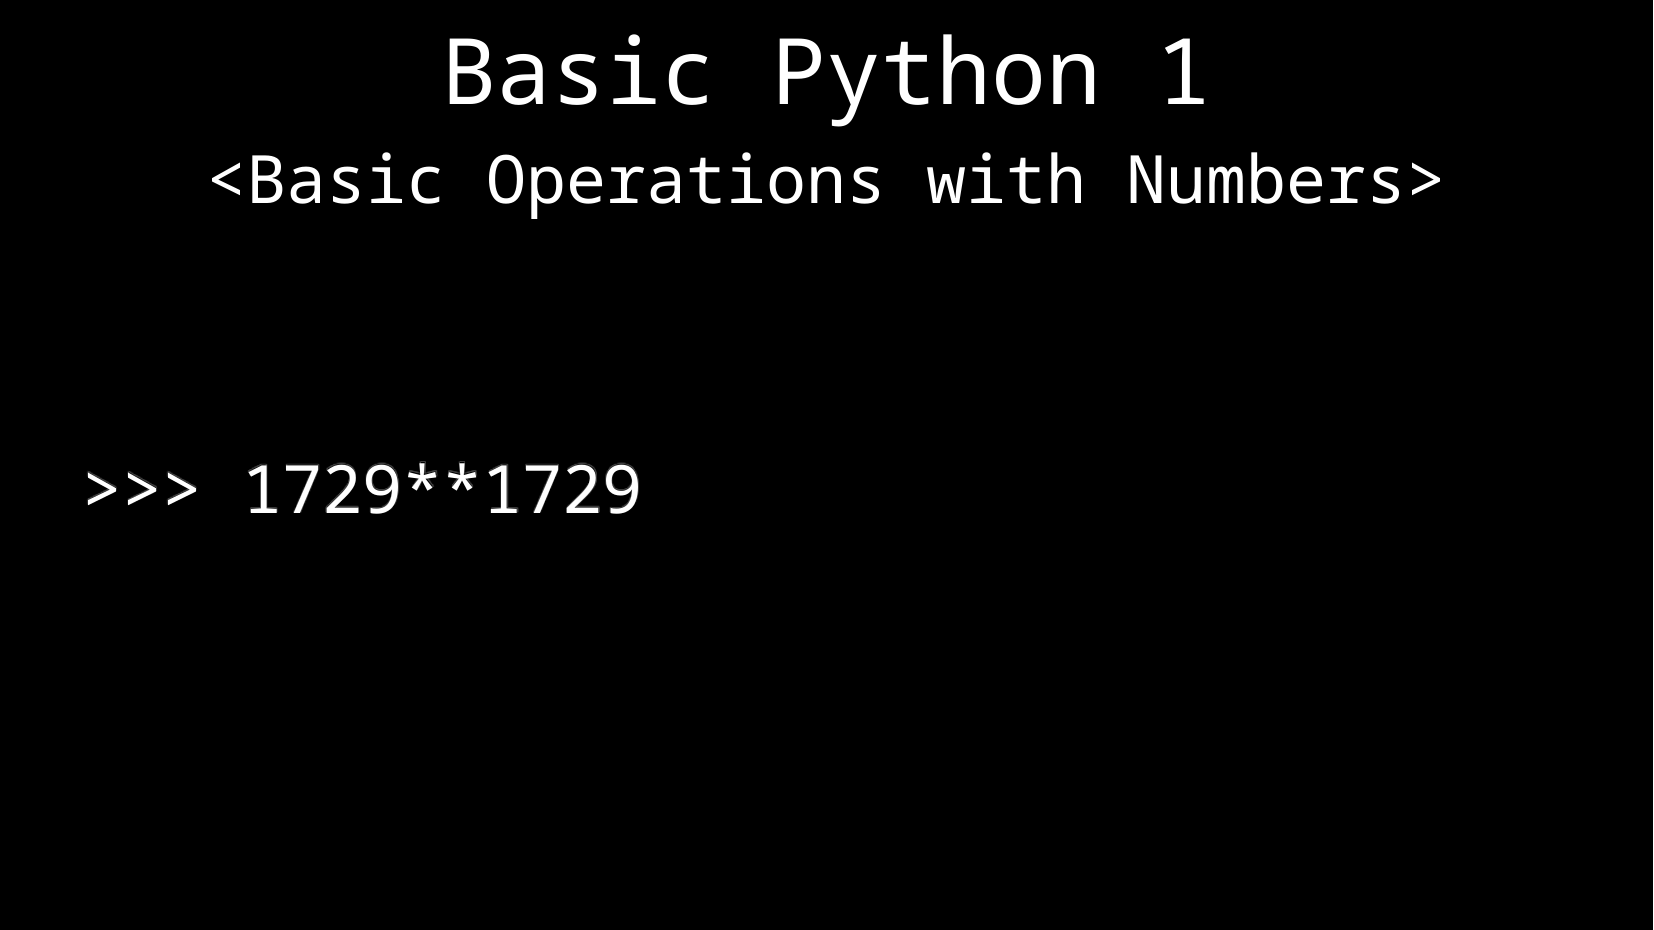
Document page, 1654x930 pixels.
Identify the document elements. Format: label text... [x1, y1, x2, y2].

subtitle >>> 1729**1729 [82, 217, 1571, 757]
title Basic Python 1 <Basic Operations with Numbers> [82, 35, 1571, 194]
